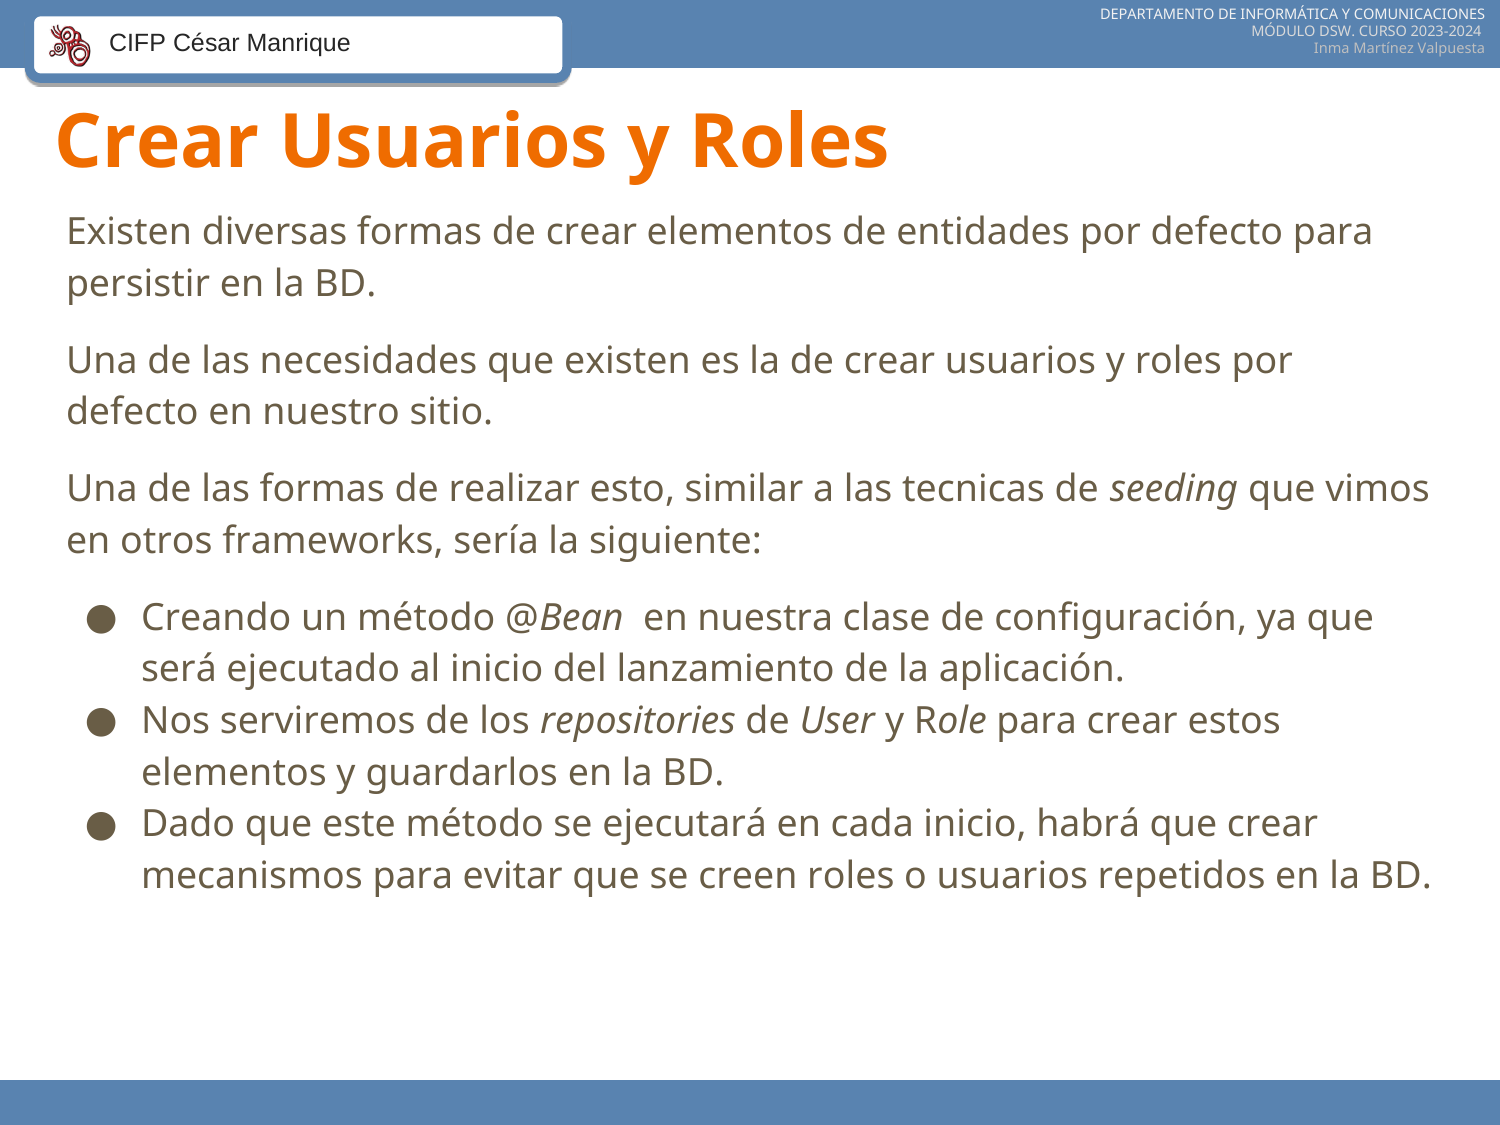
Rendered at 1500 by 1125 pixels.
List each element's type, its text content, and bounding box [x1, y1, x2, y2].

picture [47, 23, 93, 67]
title Crear Usuarios y Roles [39, 77, 1382, 201]
list Existen diversas formas de crear elementos de entidades por defecto para persistir en la BD. Una de las necesidades que existen es la de crear usuarios y roles por defecto en nuestro sitio. Una de las formas de realizar esto, similar a las tecnicas de seeding que vimos en otros frameworks, sería la siguiente: Creando un método @Bean en nuestra clase de configuración, ya que será ejecutado al inicio del lanzamiento de la aplicación. Nos serviremos de los repositories de User y Role para crear estos elementos y guardarlos en la BD. Dado que este método se ejecutará en cada inicio, habrá que crear mecanismos para evitar que se creen roles o usuarios repetidos en la BD. [51, 185, 1449, 1101]
